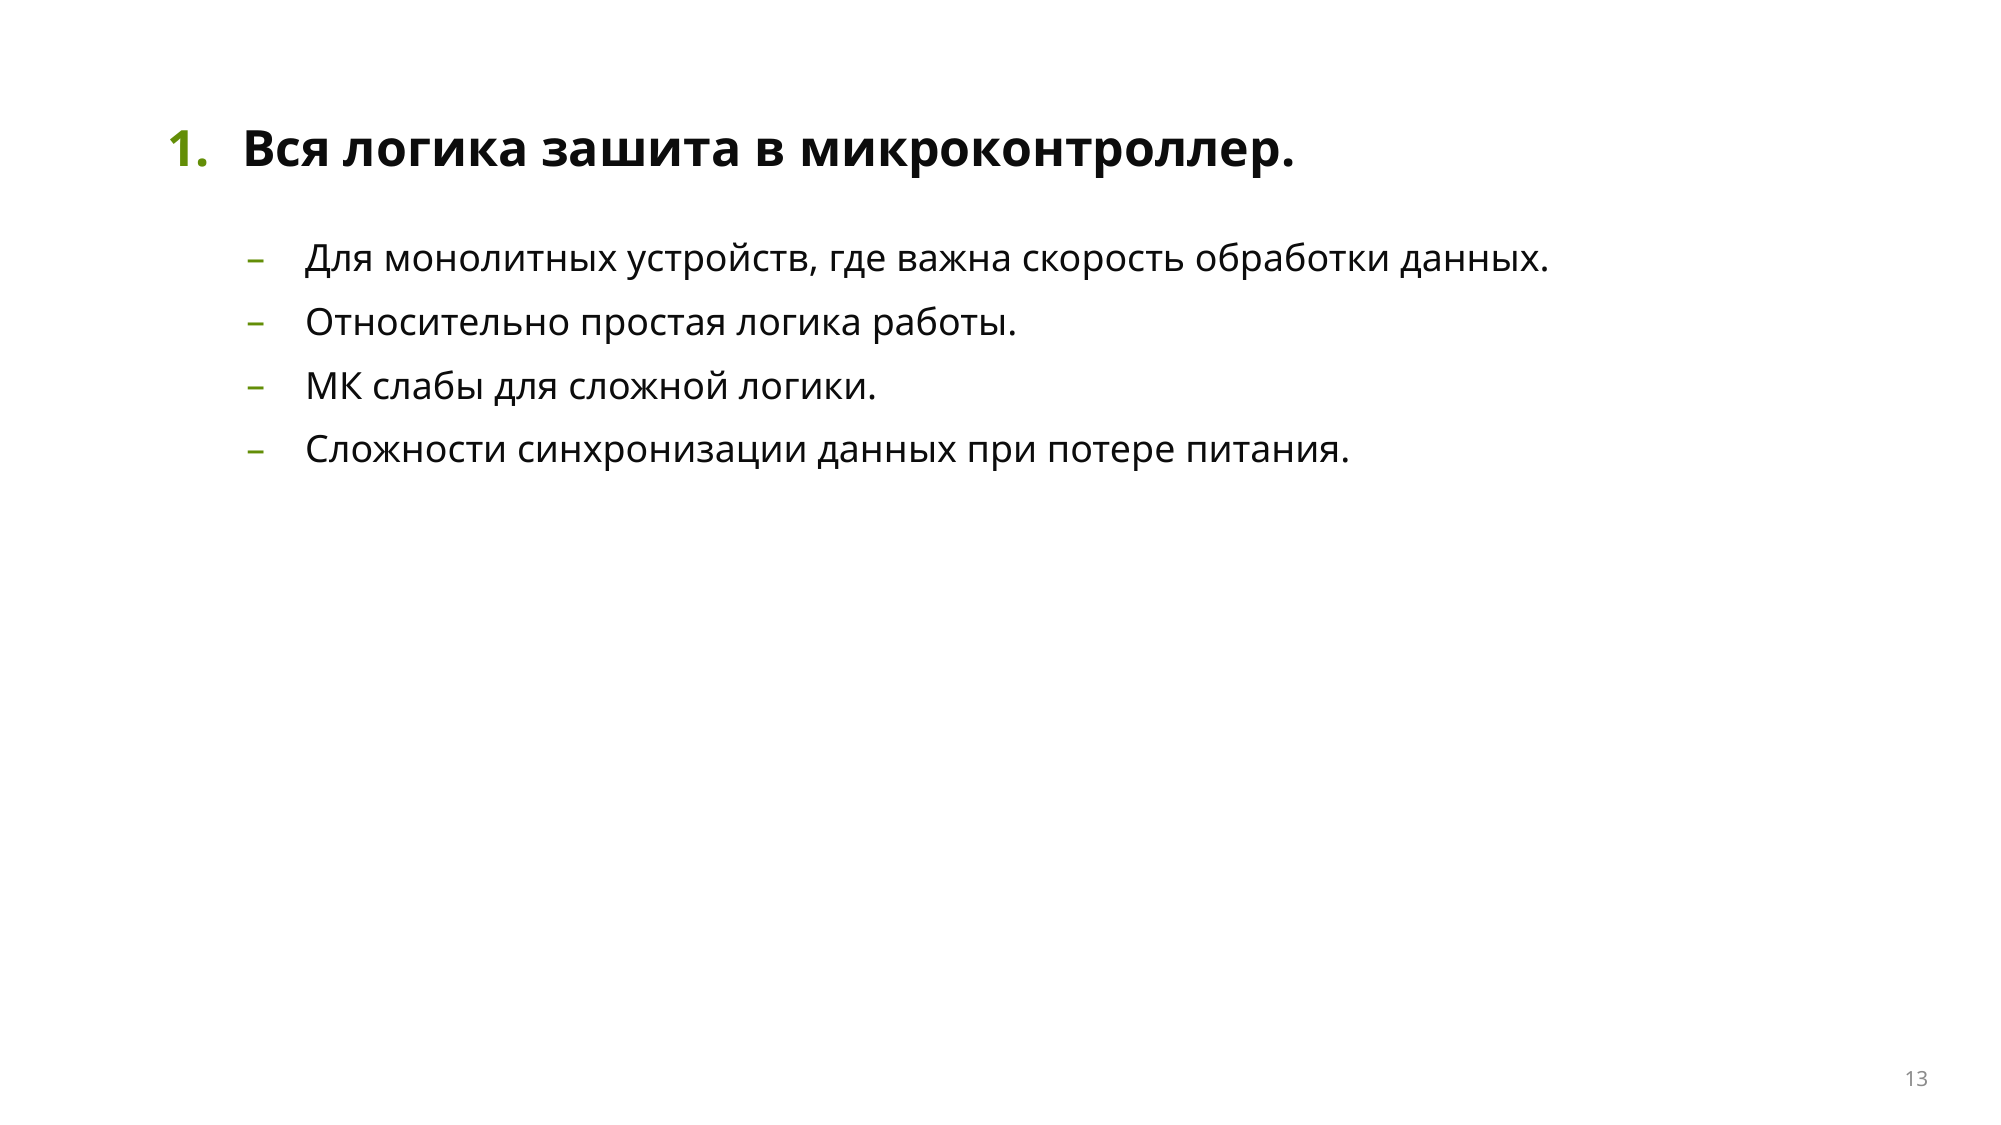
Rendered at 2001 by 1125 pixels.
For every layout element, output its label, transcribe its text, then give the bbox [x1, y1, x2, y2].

slide_number <номер> [1832, 1034, 2000, 1125]
text_box Вся логика зашита в микроконтроллер. [152, 108, 1850, 199]
text_box Для монолитных устройств, где важна скорость обработки данных. Относительно простая логика работы. МК слабы для сложной логики. Сложности синхронизации данных при потере питания. [152, 226, 1850, 554]
